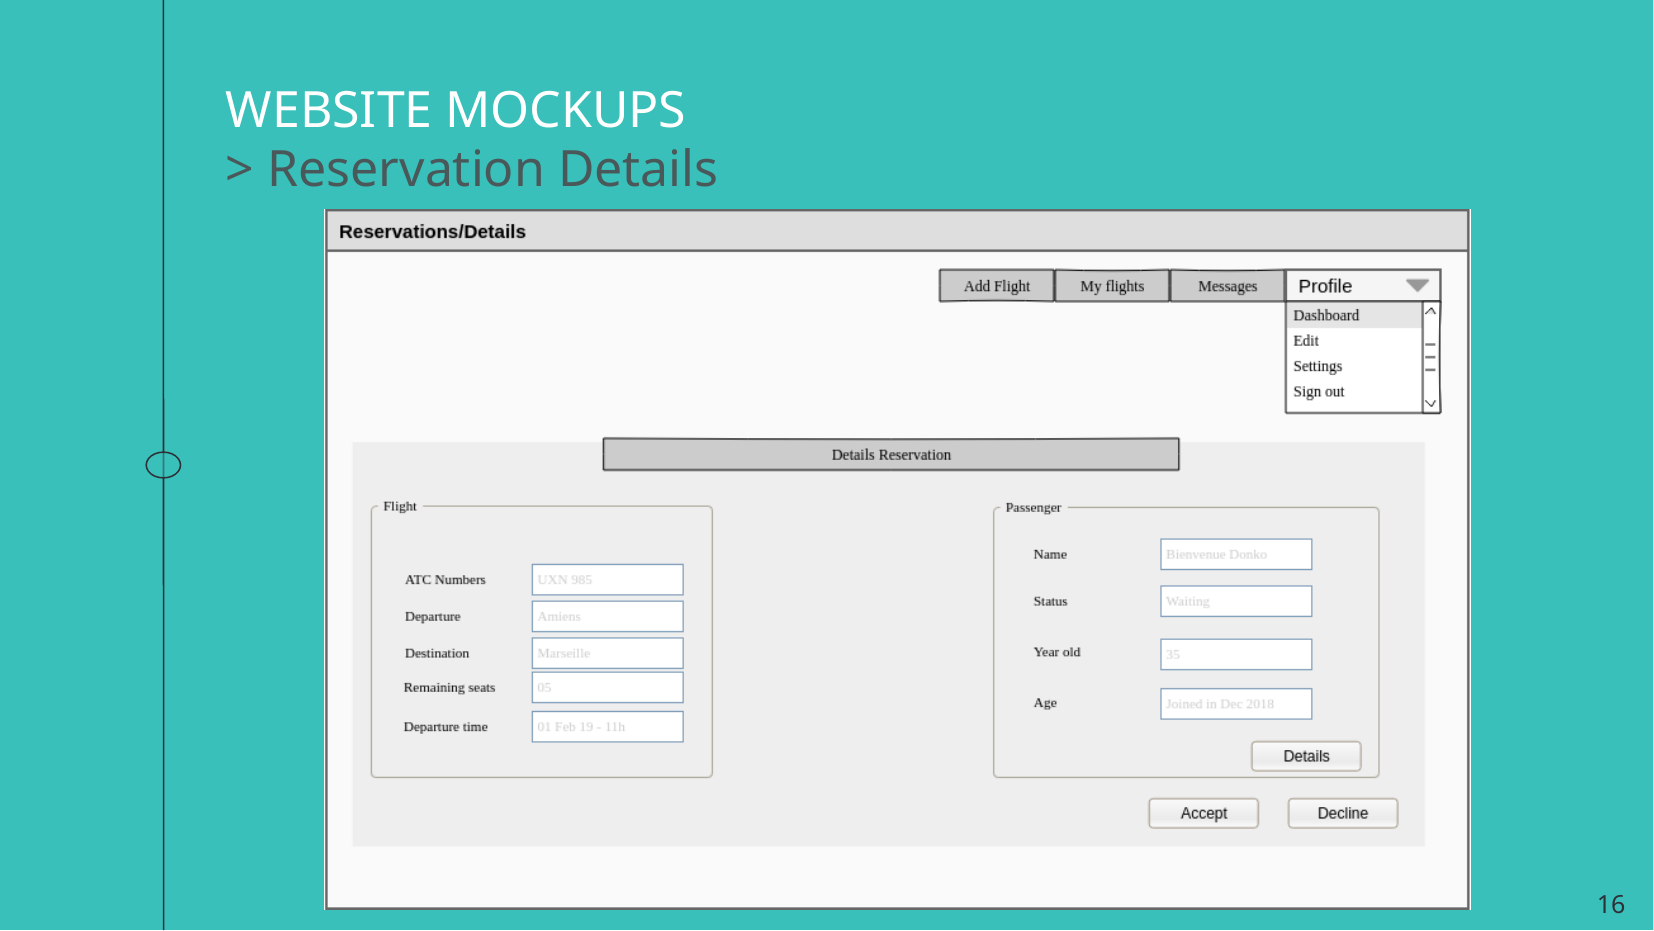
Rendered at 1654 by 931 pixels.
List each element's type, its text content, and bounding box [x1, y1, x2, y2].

title > Reservation Details [210, 153, 1451, 212]
title WEBSITE MOCKUPS [210, 90, 1451, 153]
picture [324, 209, 1471, 910]
slide_number <numéro> [1541, 873, 1641, 931]
